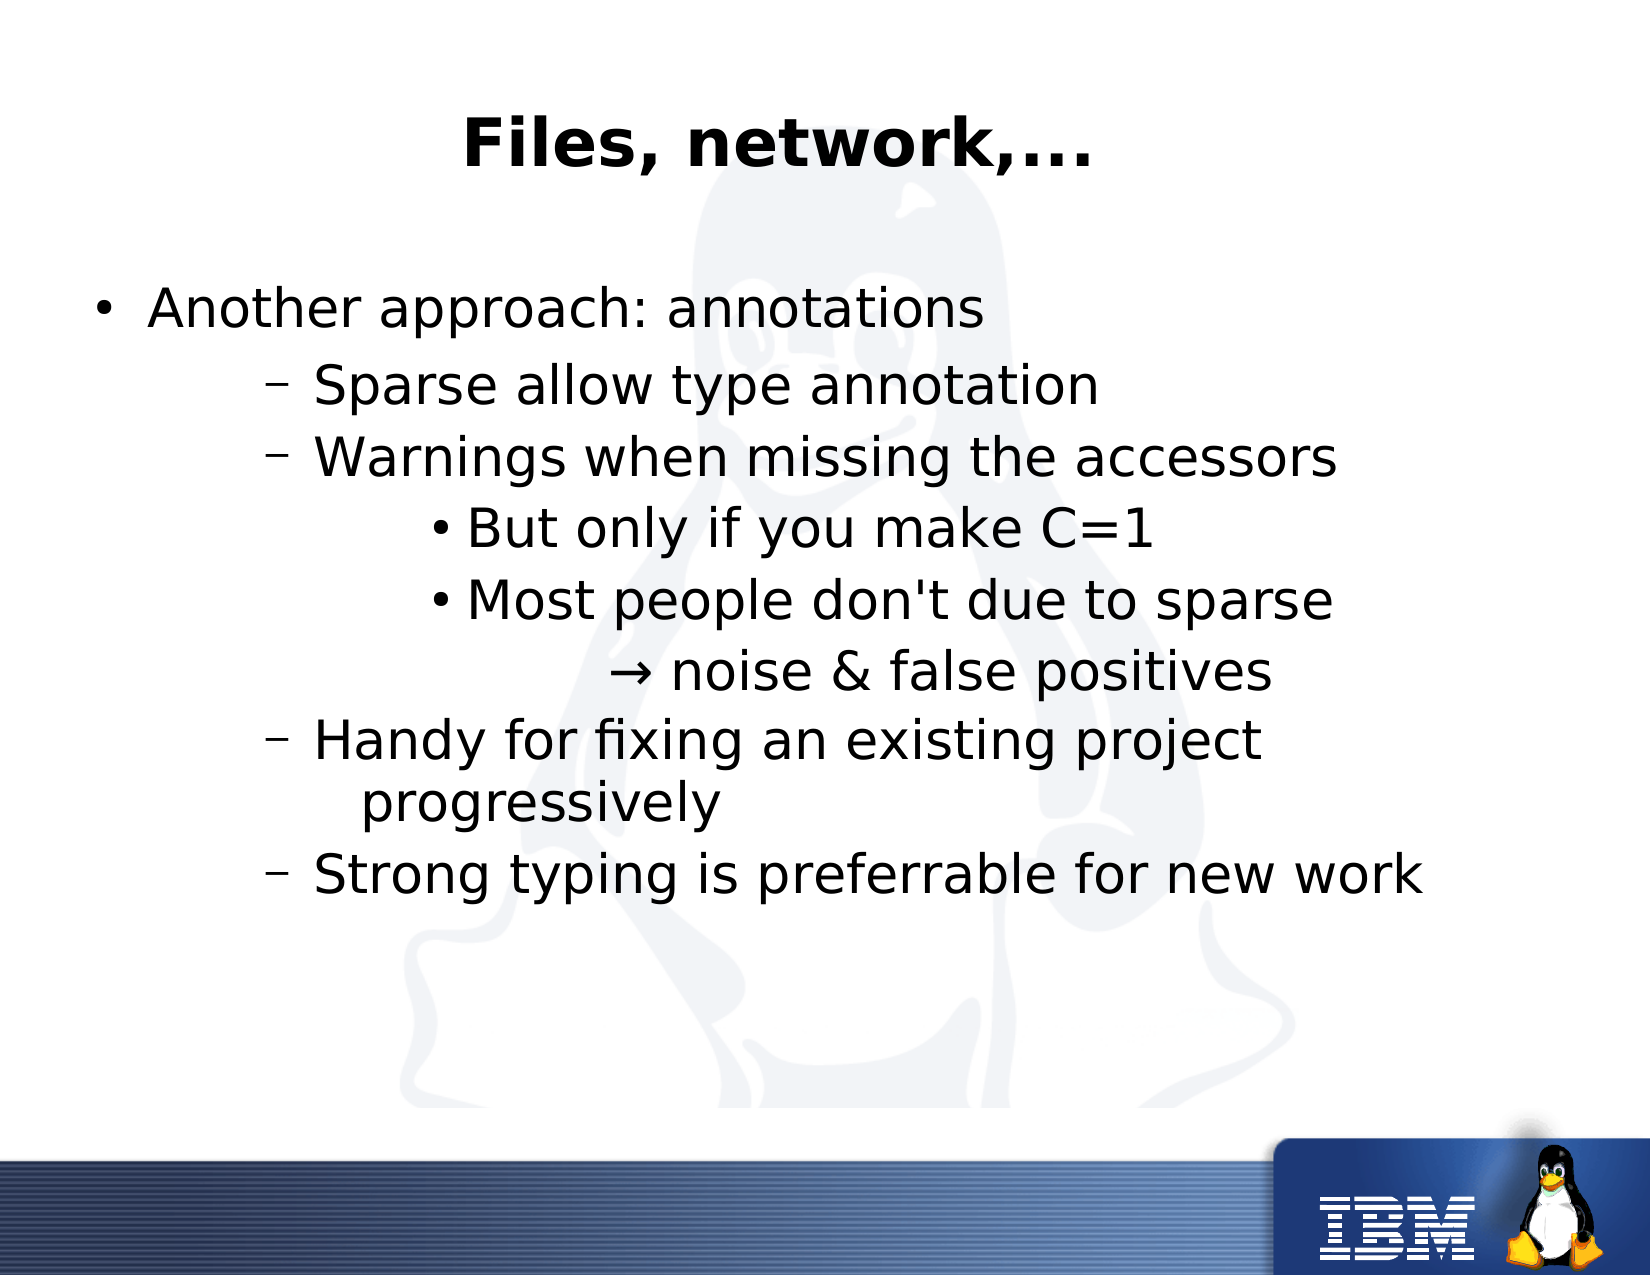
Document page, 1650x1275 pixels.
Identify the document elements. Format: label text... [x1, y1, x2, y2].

list Another approach: annotations Sparse allow type annotation Warnings when missing the accessors But only if you make C=1 Most people don't due to sparse → noise & false positives Handy for fixing an existing project progressively Strong typing is preferrable for new work [76, 277, 1457, 1171]
title Files, network,... [76, 76, 1457, 211]
